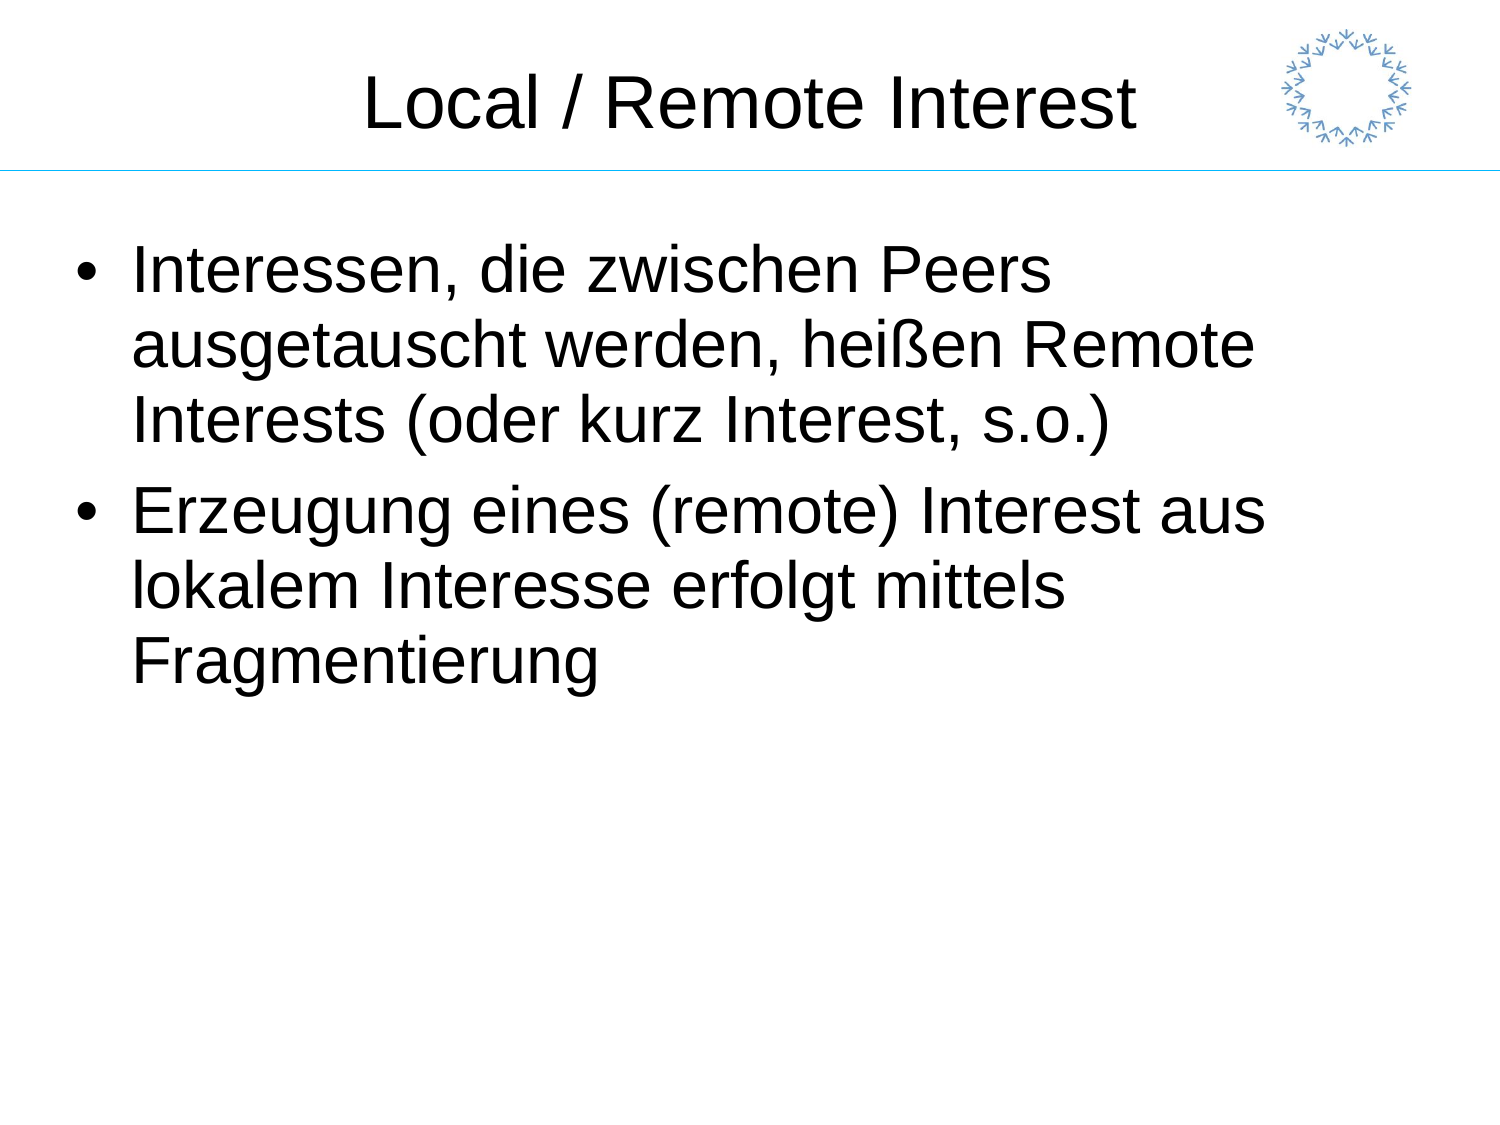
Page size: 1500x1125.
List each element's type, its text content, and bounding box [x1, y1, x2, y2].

picture [1281, 29, 1412, 57]
title Local / Remote Interest [75, 57, 1426, 148]
list Interessen, die zwischen Peers ausgetauscht werden, heißen Remote Interests (oder kurz Interest, s.o.) Erzeugung eines (remote) Interest aus lokalem Interesse erfolgt mittels Fragmentierung [75, 232, 1426, 986]
